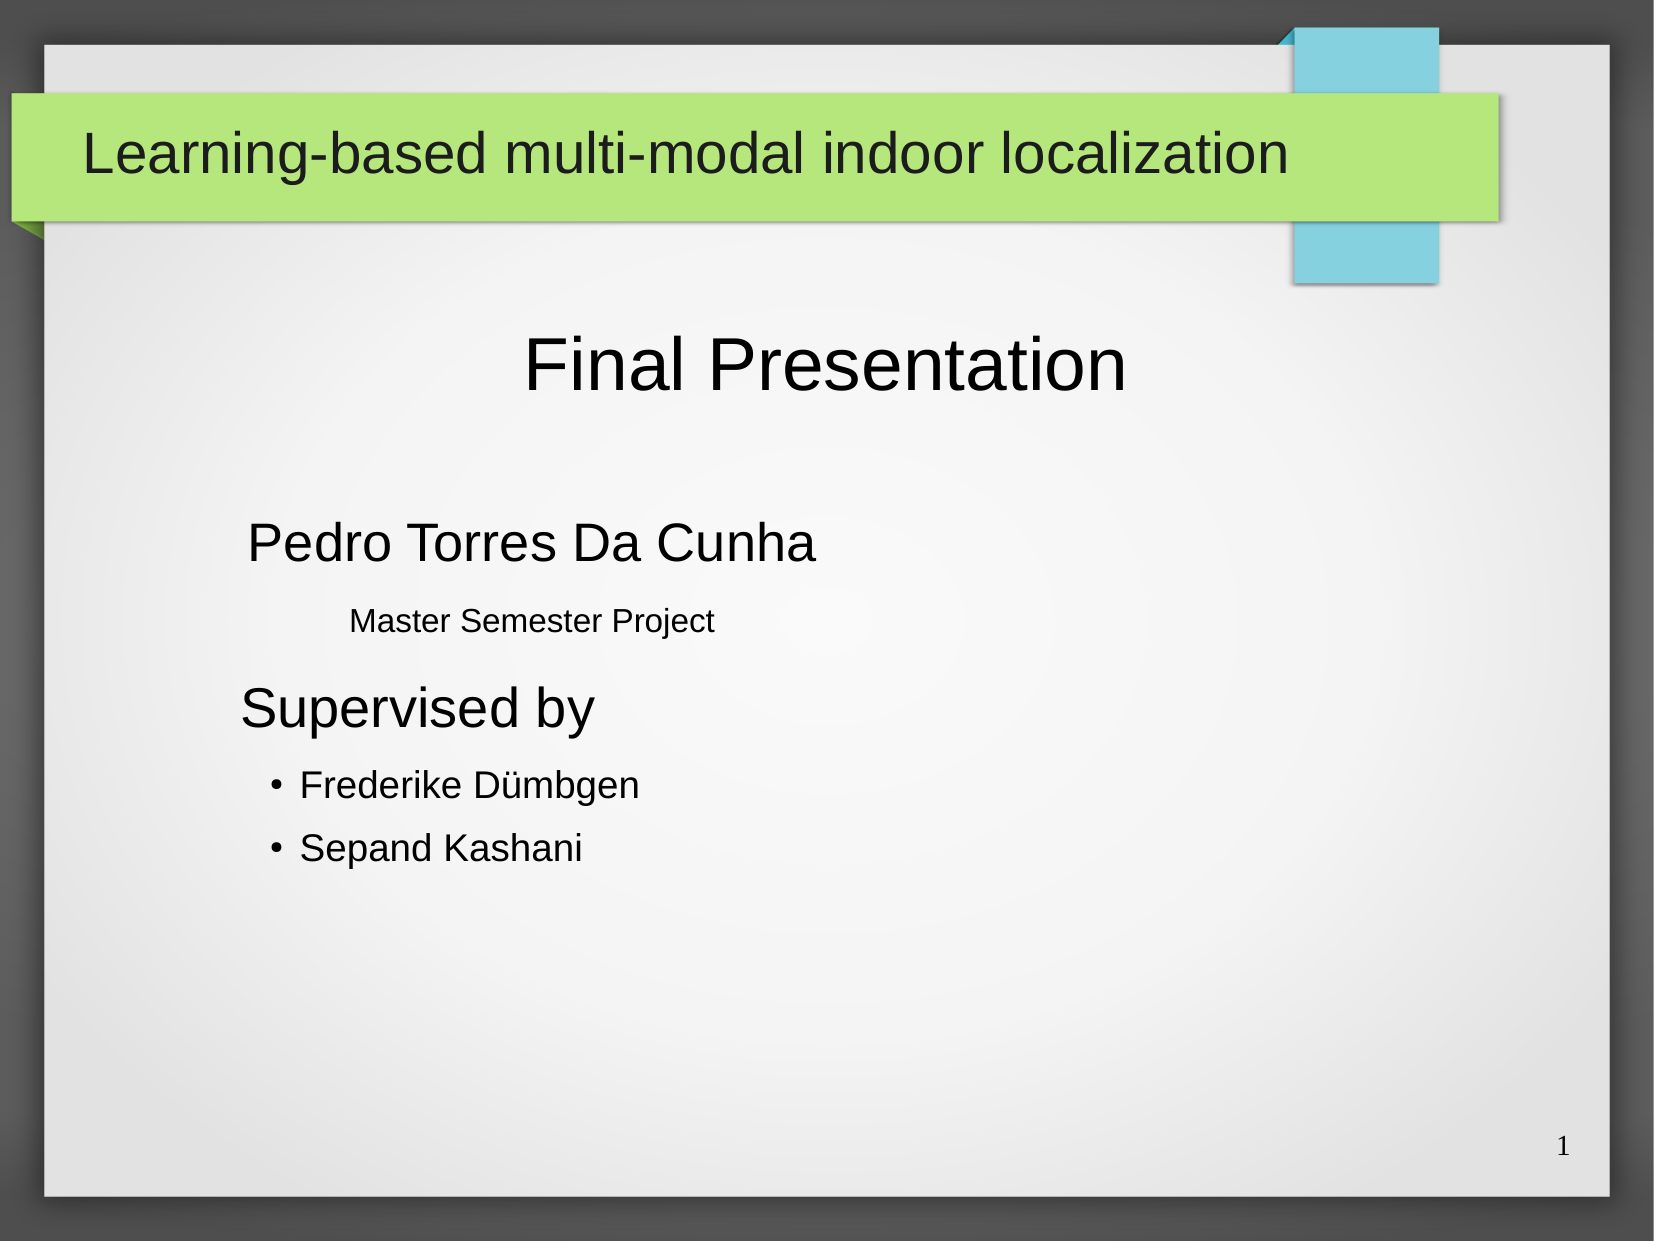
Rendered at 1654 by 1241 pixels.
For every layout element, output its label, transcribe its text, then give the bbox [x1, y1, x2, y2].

title Learning-based multi-modal indoor localization [82, 88, 1323, 219]
list Supervised by Frederike Dümbgen Sepand Kashani [240, 677, 751, 871]
picture [0, 0, 1654, 1241]
list Pedro Torres Da Cunha Master Semester Project [180, 512, 886, 856]
text_box Final Presentation [509, 315, 1145, 419]
